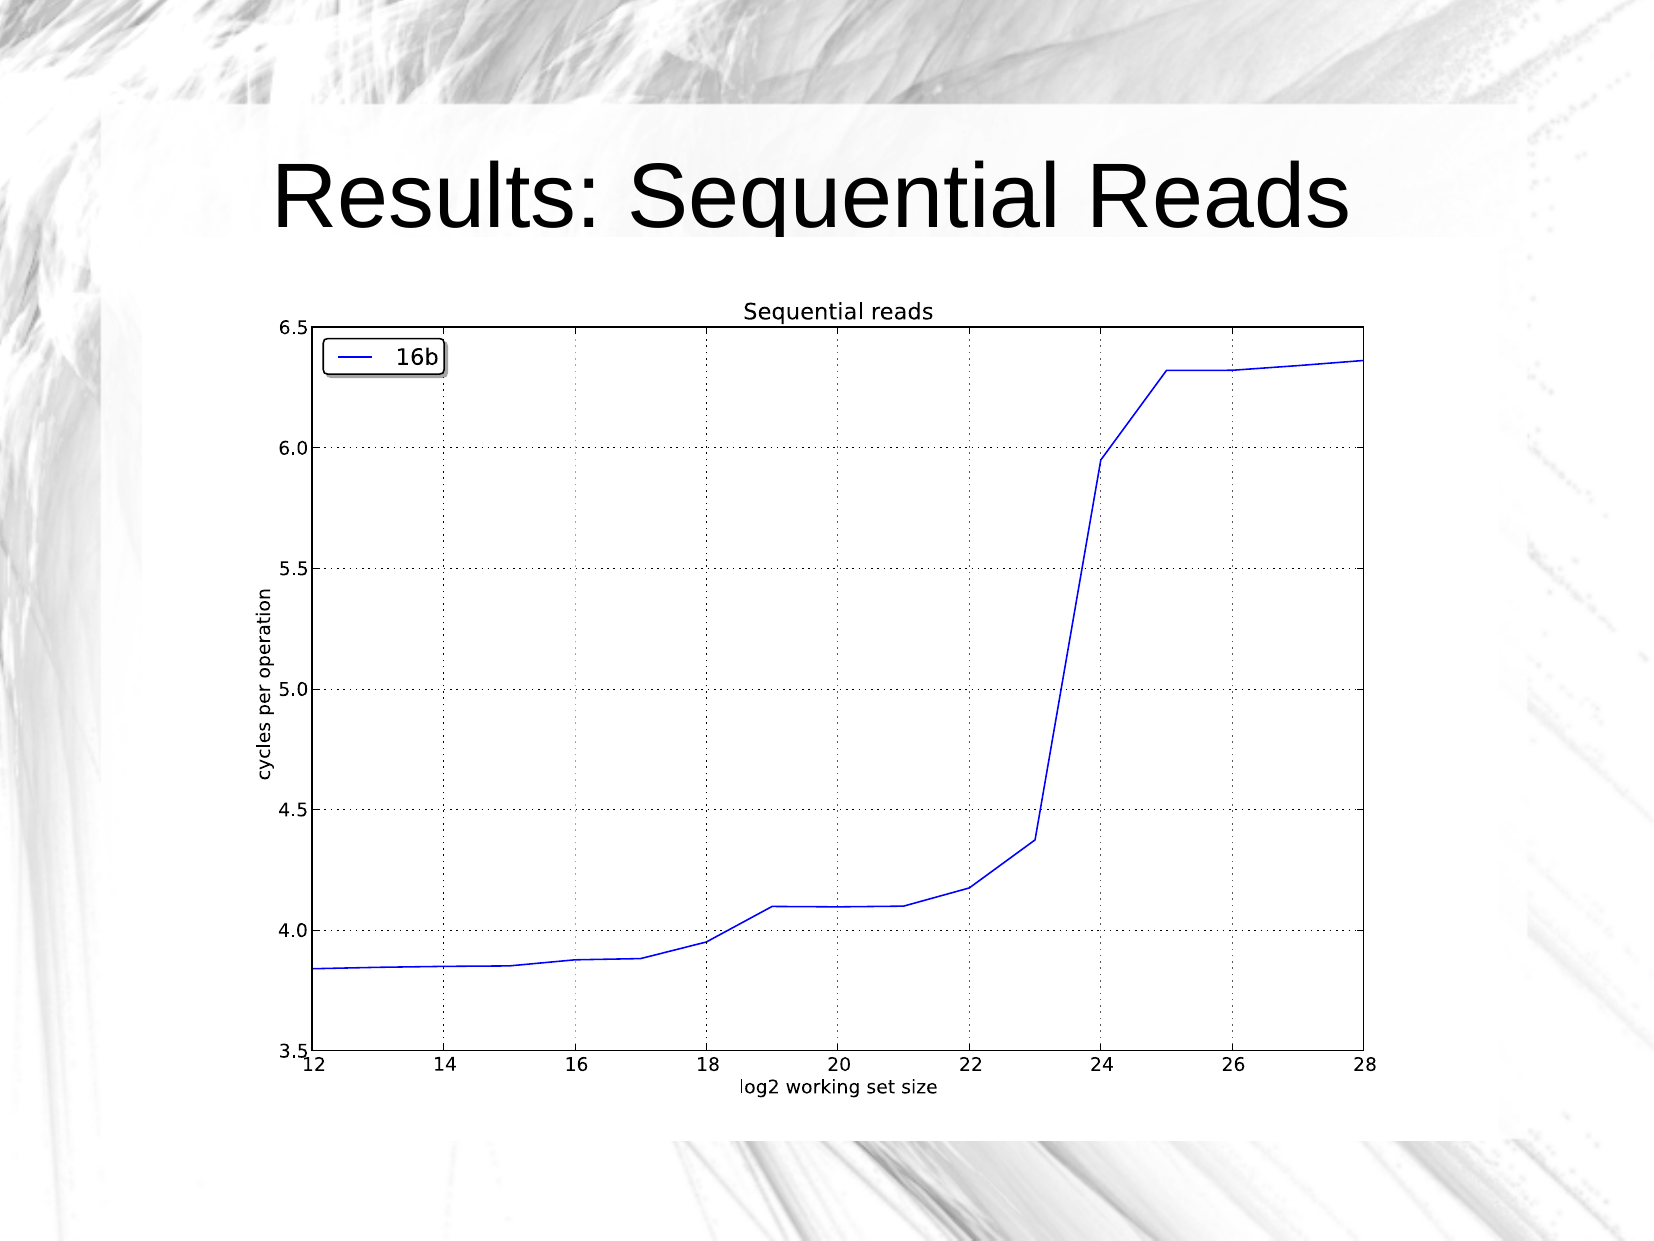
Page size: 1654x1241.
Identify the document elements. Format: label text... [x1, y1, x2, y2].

picture [0, 0, 1654, 1241]
title Results: Sequential Reads [118, 112, 1506, 281]
